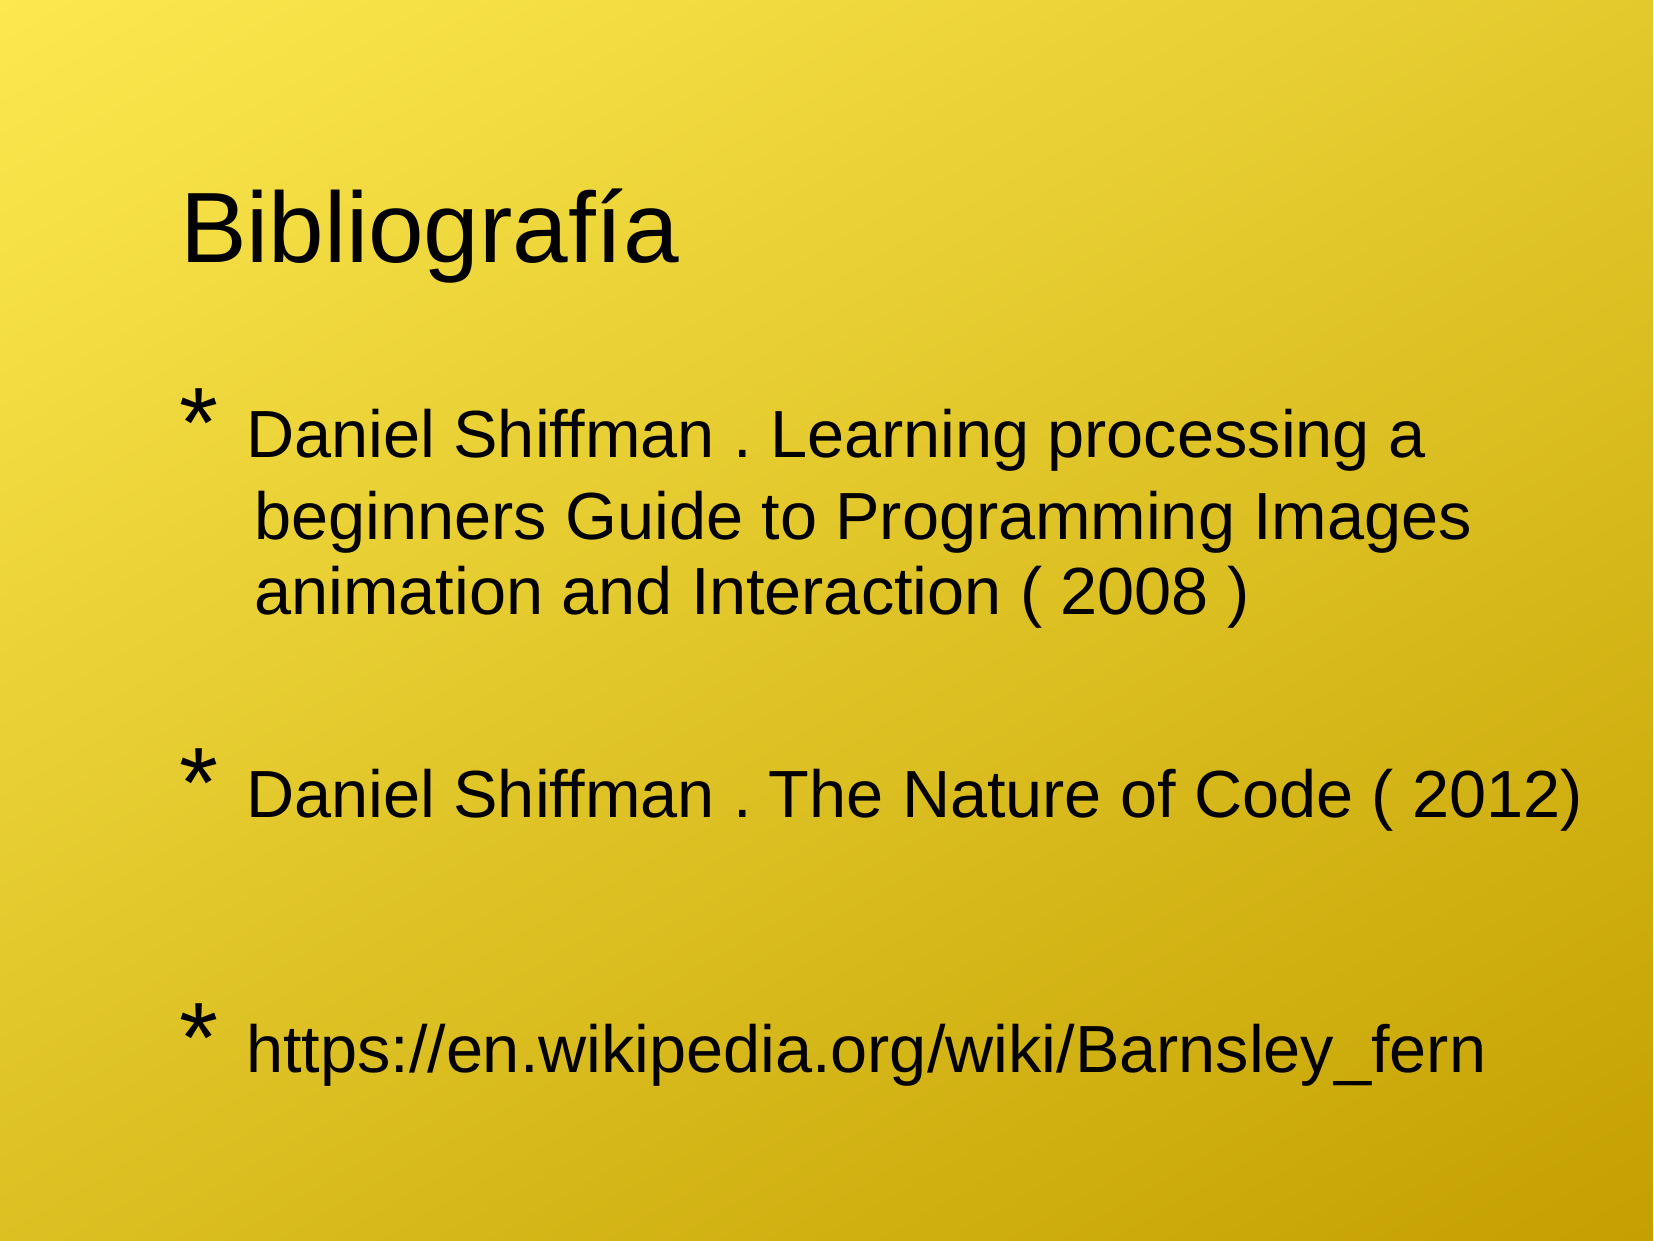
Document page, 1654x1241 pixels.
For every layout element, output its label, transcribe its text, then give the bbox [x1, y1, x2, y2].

text_box * Daniel Shiffman . Learning processing a beginners Guide to Programming Images animation and Interaction ( 2008 ) [165, 360, 1576, 676]
text_box * Daniel Shiffman . The Nature of Code ( 2012) [165, 720, 1604, 901]
text_box Bibliografía [165, 165, 695, 292]
text_box * https://en.wikipedia.org/wiki/Barnsley_fern [165, 975, 1604, 1156]
